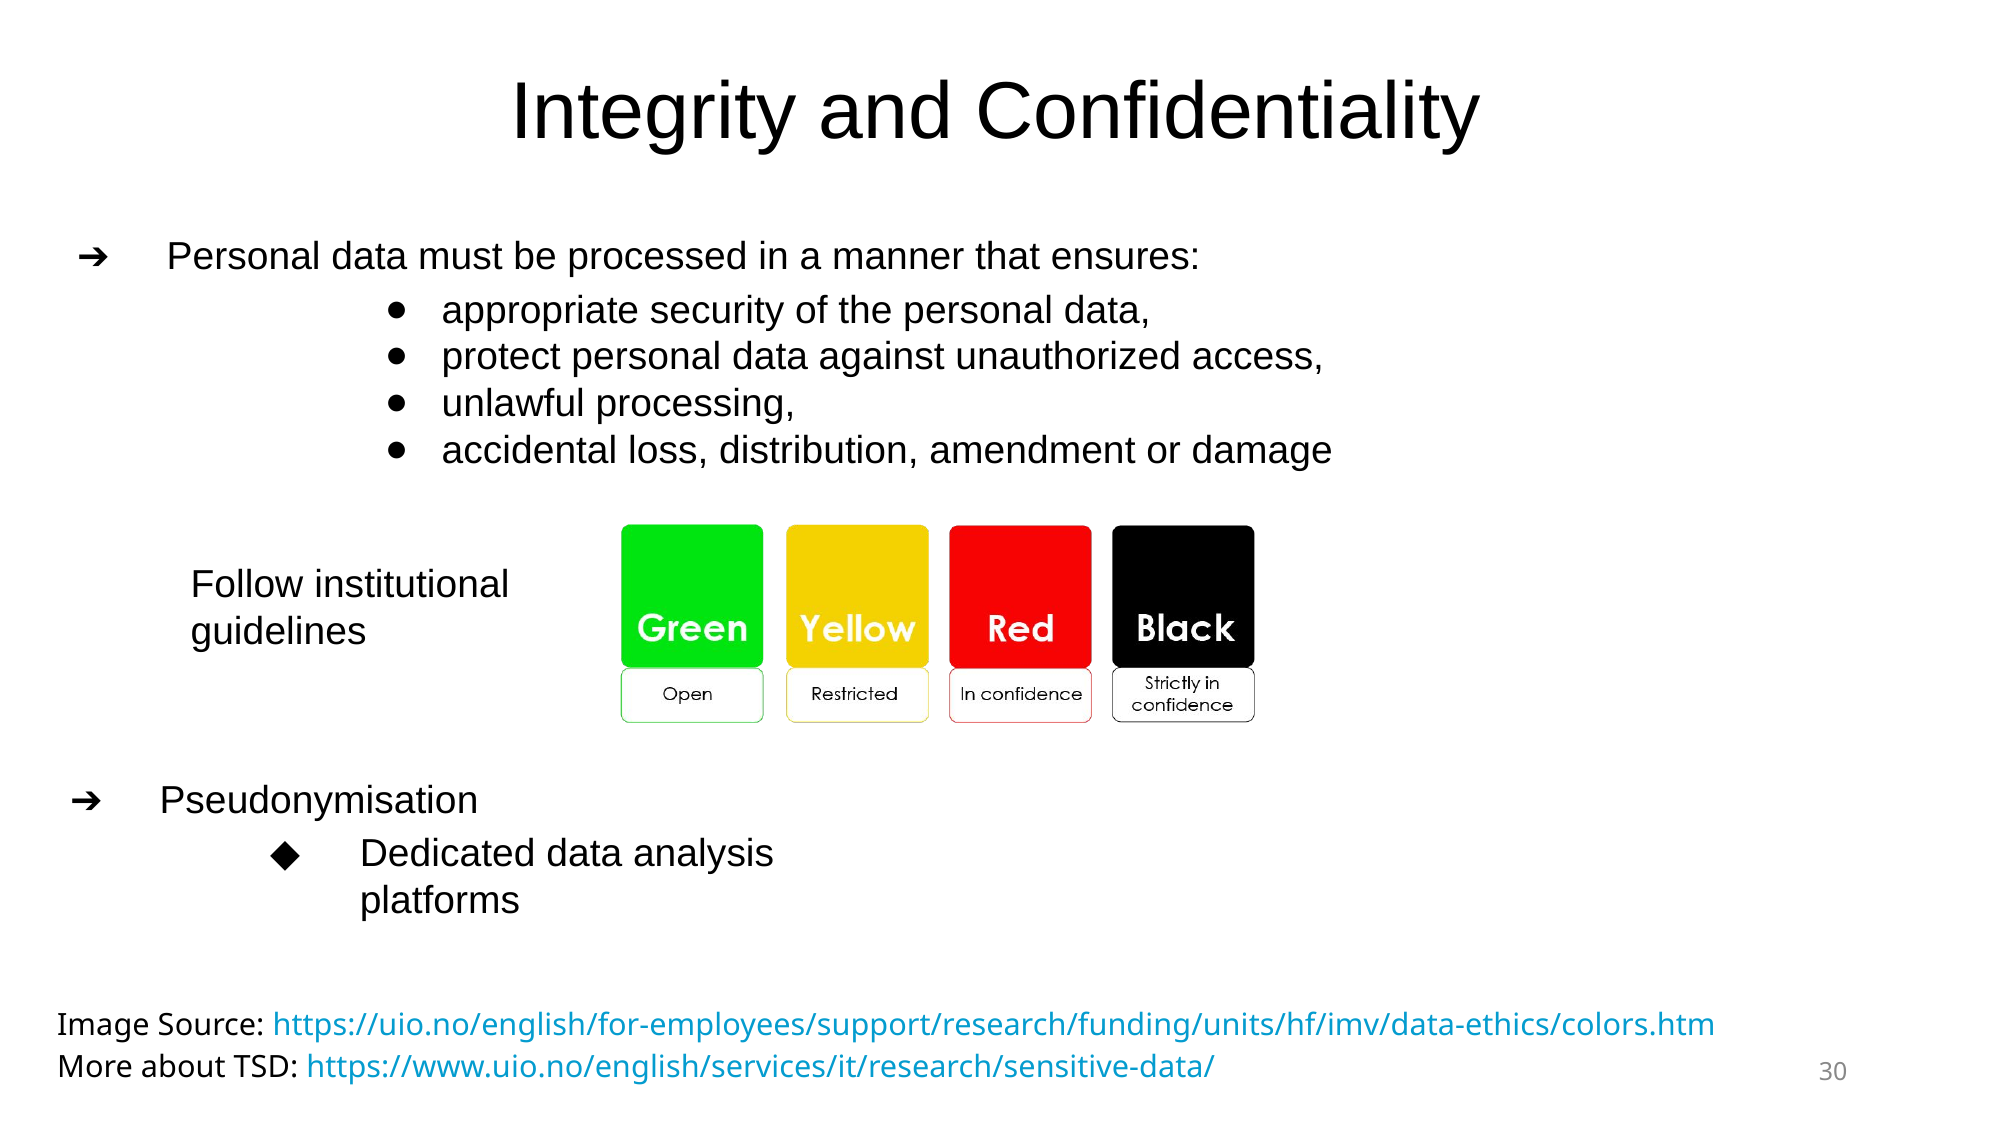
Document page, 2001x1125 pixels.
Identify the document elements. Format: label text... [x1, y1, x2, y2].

text_box appropriate security of the personal data, protect personal data against unauthorized access, unlawful processing, accidental loss, distribution, amendment or damage [366, 284, 1657, 472]
text_box Follow institutional guidelines [190, 559, 620, 653]
text_box Personal data must be processed in a manner that ensures: [166, 230, 1487, 278]
picture [620, 524, 1255, 723]
text_box Pseudonymisation [159, 774, 767, 821]
slide_number 1 [1412, 1042, 1863, 1103]
text_box More about TSD: https://www.uio.no/english/services/it/research/sensitive-data/ [57, 1047, 1412, 1084]
text_box [60, 754, 1572, 921]
text_box [83, 539, 620, 665]
text_box Integrity and Confidentiality [510, 58, 1606, 156]
text_box Image Source: https://uio.no/english/for-employees/support/research/funding/units/hf/imv/data-ethics/colors.htm [57, 1005, 1948, 1042]
text_box ➔ [77, 230, 117, 278]
text_box Dedicated data analysis platforms [359, 827, 896, 922]
text_box [67, 210, 1912, 721]
text_box [38, 985, 1962, 1105]
text_box ◆ [270, 827, 303, 875]
text_box ➔ [70, 774, 110, 821]
